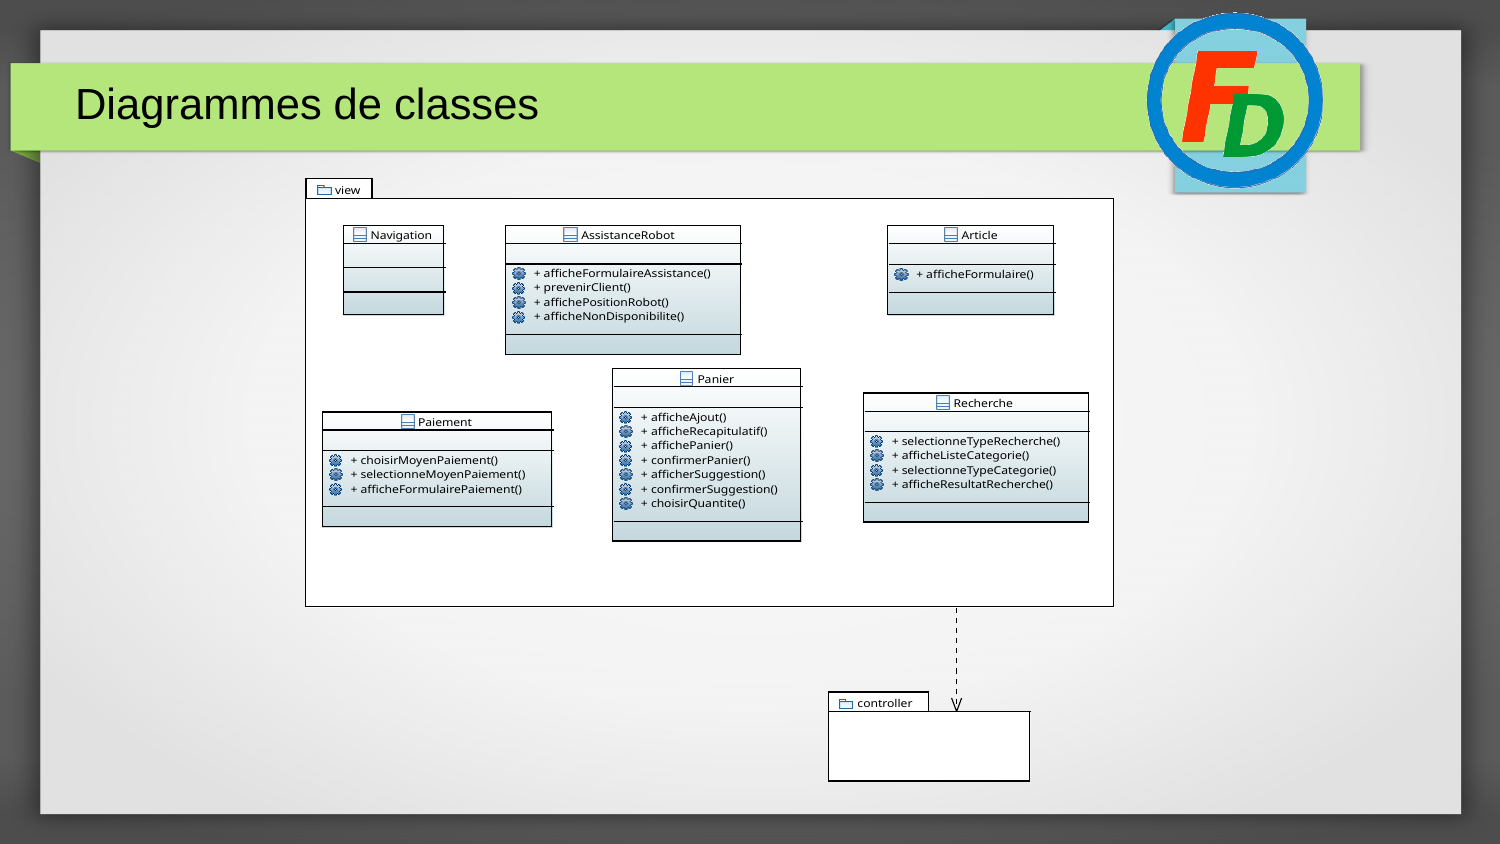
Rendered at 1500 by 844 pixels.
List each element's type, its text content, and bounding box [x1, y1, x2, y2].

title Diagrammes de classes [75, 64, 1145, 145]
picture [0, 0, 1500, 844]
